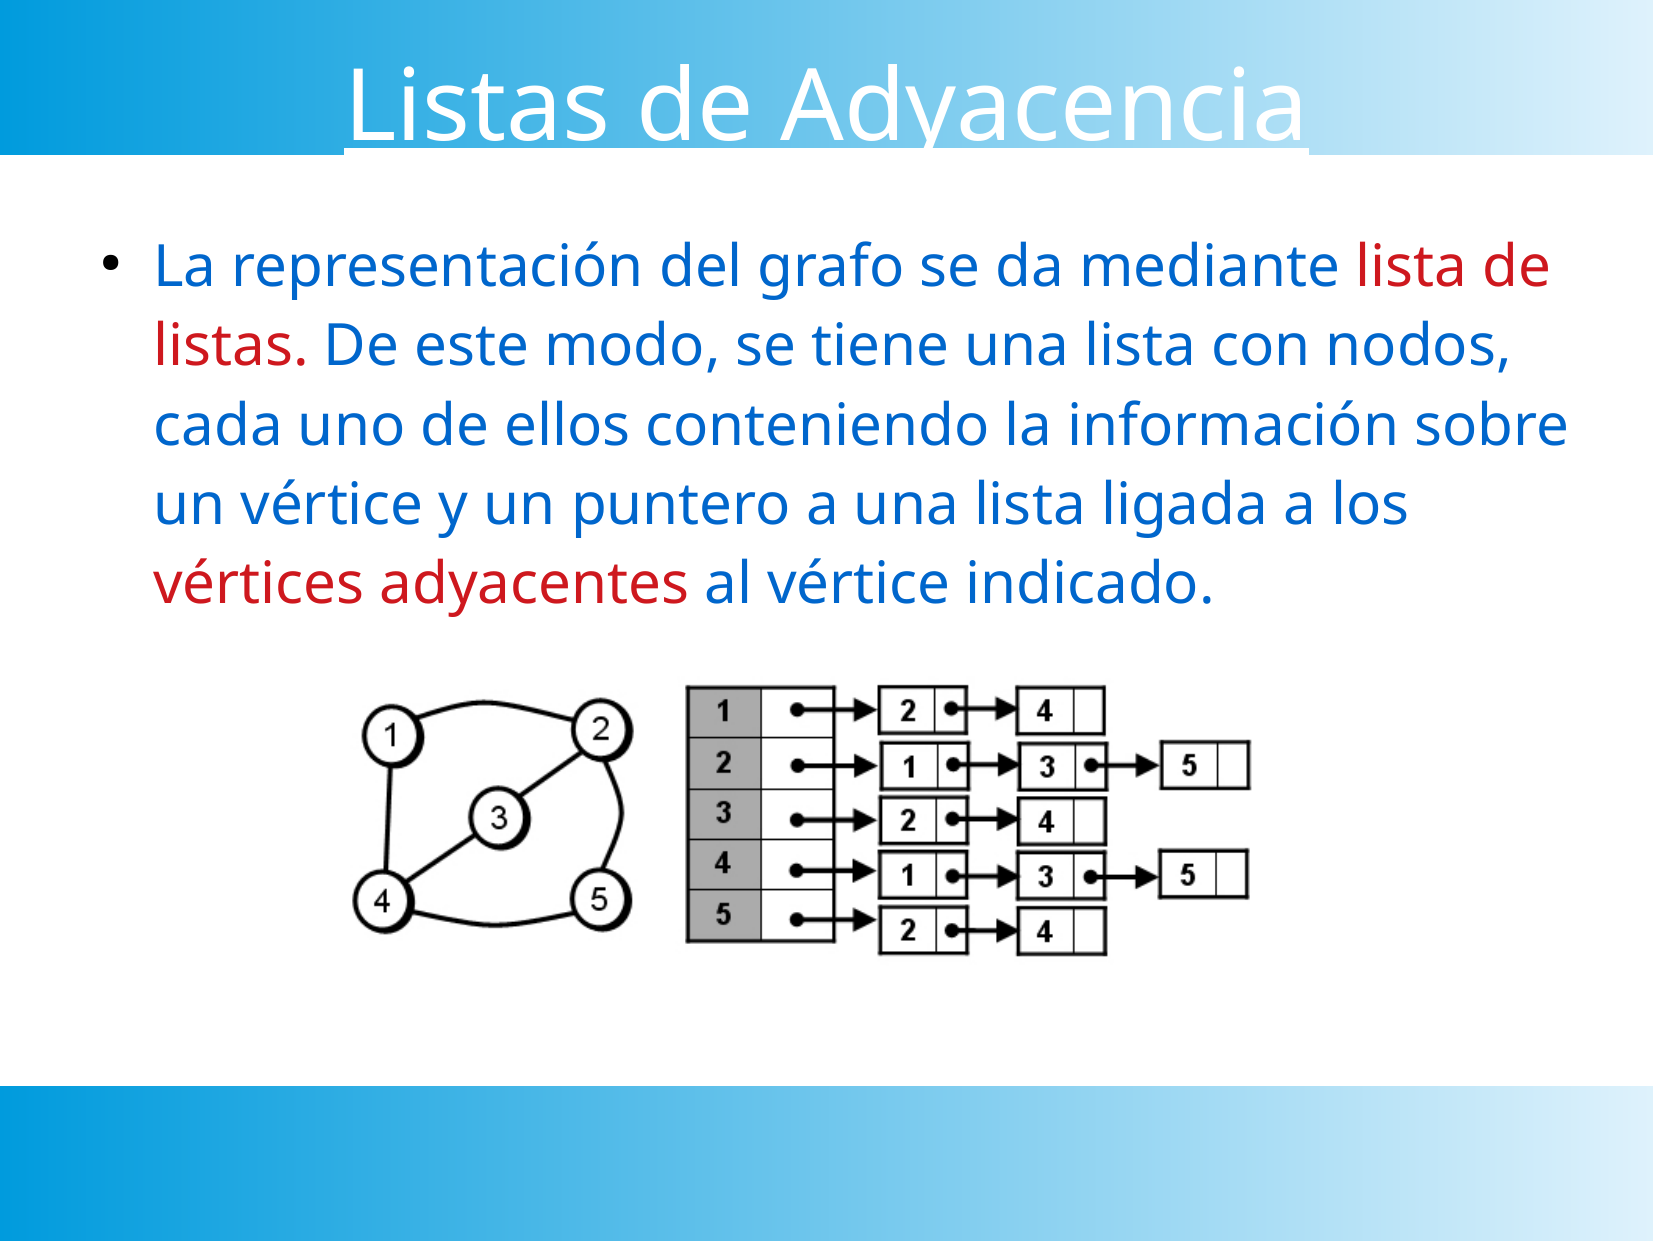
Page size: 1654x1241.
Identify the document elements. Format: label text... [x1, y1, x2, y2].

title Listas de Adyacencia [82, 43, 1571, 161]
list La representación del grafo se da mediante lista de listas. De este modo, se tiene una lista con nodos, cada uno de ellos conteniendo la información sobre un vértice y un puntero a una lista ligada a los vértices adyacentes al vértice indicado. [82, 224, 1571, 944]
picture [326, 665, 1264, 969]
